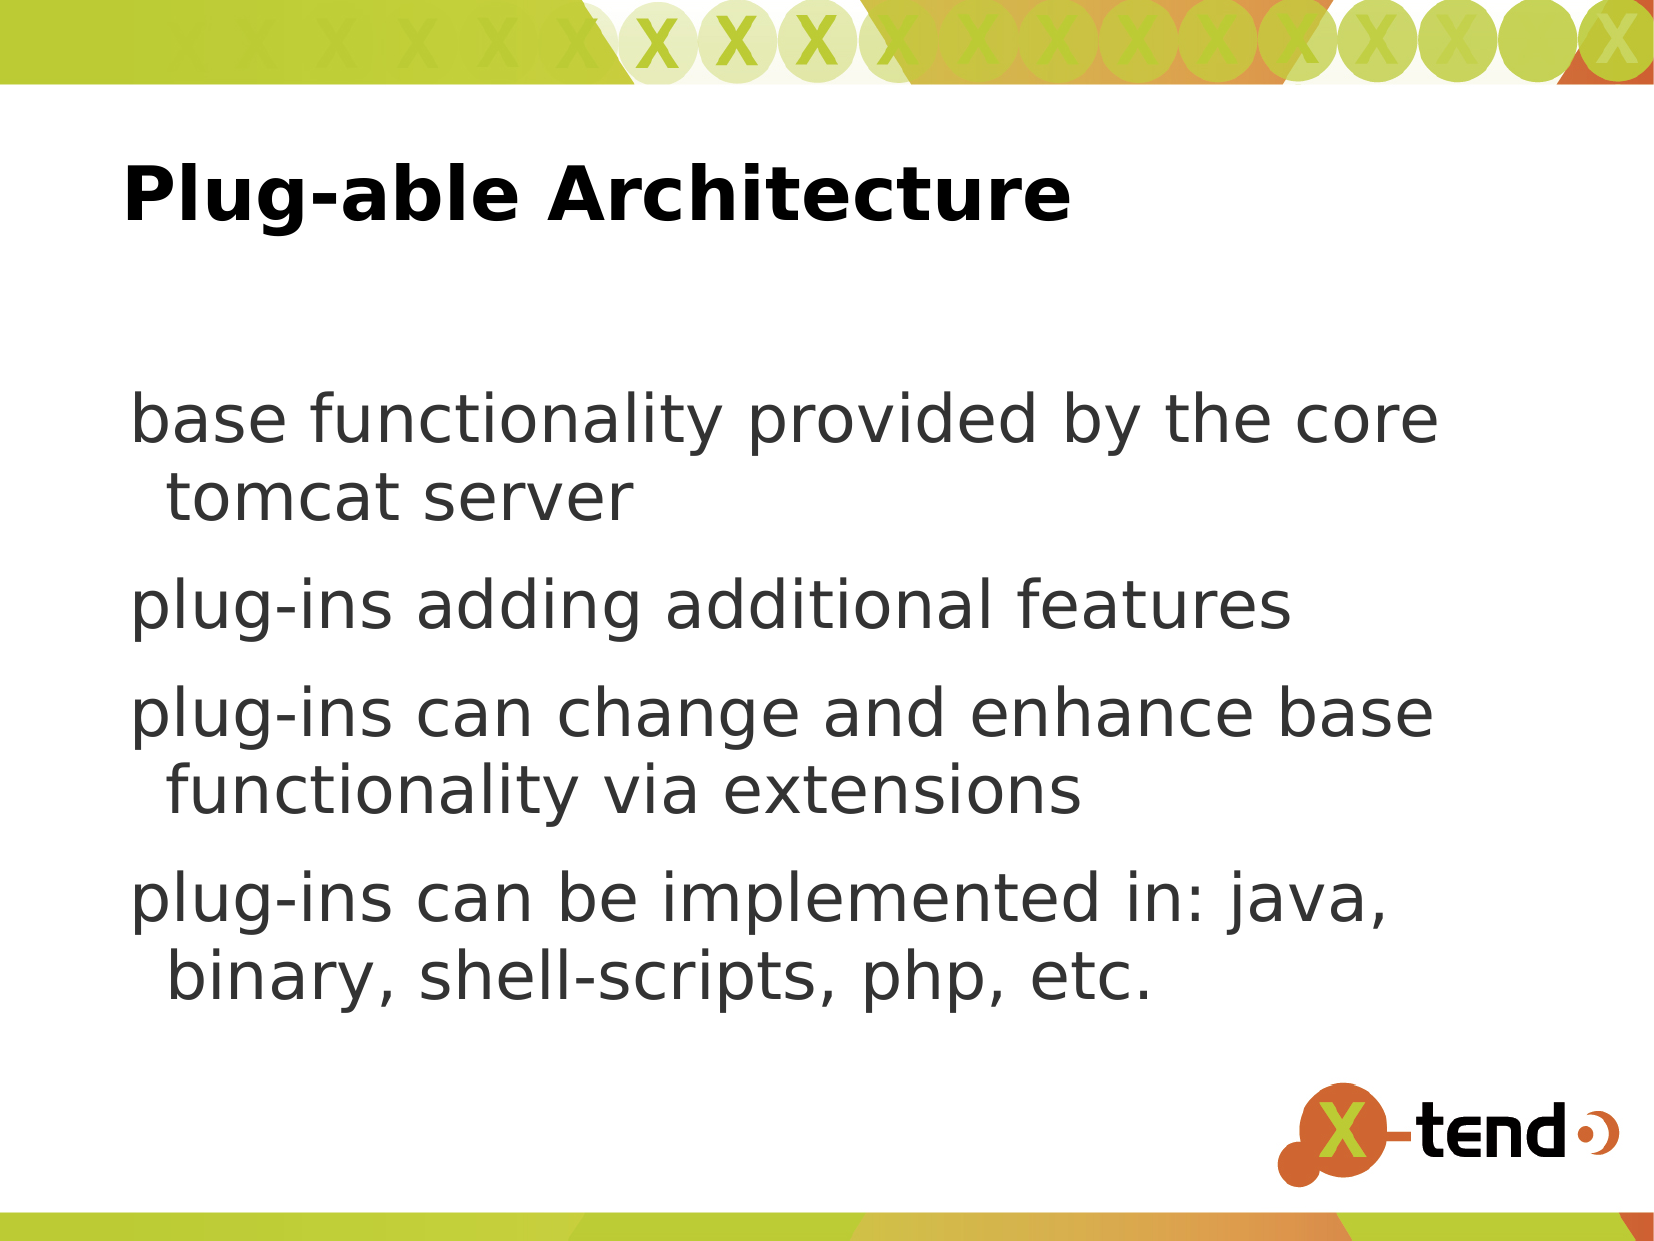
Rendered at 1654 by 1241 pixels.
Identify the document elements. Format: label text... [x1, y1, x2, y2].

picture [0, 0, 1654, 1241]
text_box base functionality provided by the core tomcat server plug-ins adding additional features plug-ins can change and enhance base functionality via extensions plug-ins can be implemented in: java, binary, shell-scripts, php, etc. [127, 380, 1587, 1209]
title Plug-able Architecture [121, 87, 1534, 302]
